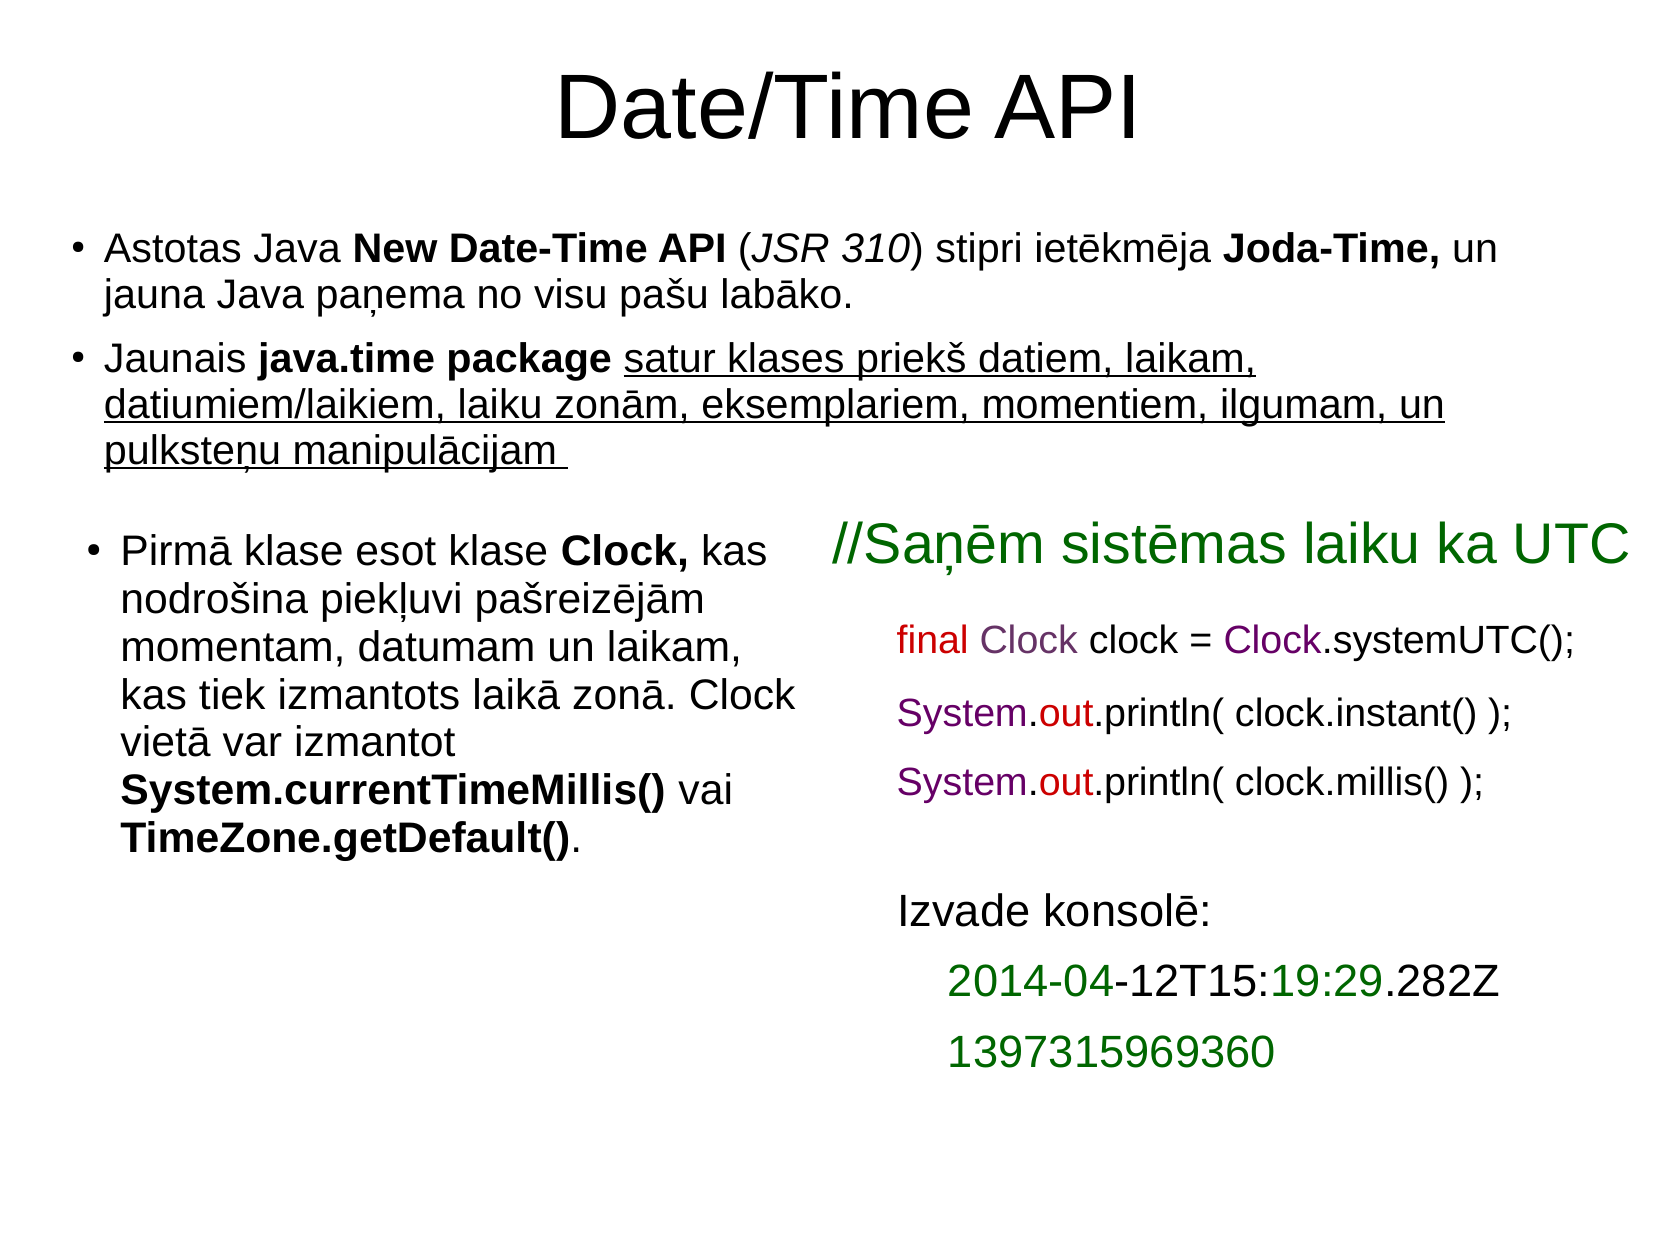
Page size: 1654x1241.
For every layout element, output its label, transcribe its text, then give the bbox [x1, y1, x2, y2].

list Astotas Java New Date-Time API (JSR 310) stipri ietēkmēja Joda-Time, un jauna Java paņema no visu pašu labāko. Jaunais java.time package satur klases priekš datiem, laikam, datiumiem/laikiem, laiku zonām, eksemplariem, momentiem, ilgumam, un pulksteņu manipulācijam [60, 225, 1583, 475]
list Izvade konsolē: 2014-04-12T15:19:29.282Z 1397315969360 [848, 885, 1654, 1081]
list //Saņēm sistēmas laiku ka UTC final Clock clock = Clock.systemUTC(); System.out.println( clock.instant() ); System.out.println( clock.millis() ); [771, 512, 1636, 856]
list Pirmā klase esot klase Clock, kas nodrošina piekļuvi pašreizējām momentam, datumam un laikam, kas tiek izmantots laikā zonā. Clock vietā var izmantot System.currentTimeMillis() vai TimeZone.getDefault(). [75, 527, 802, 871]
title Date/Time API [105, 2, 1594, 211]
